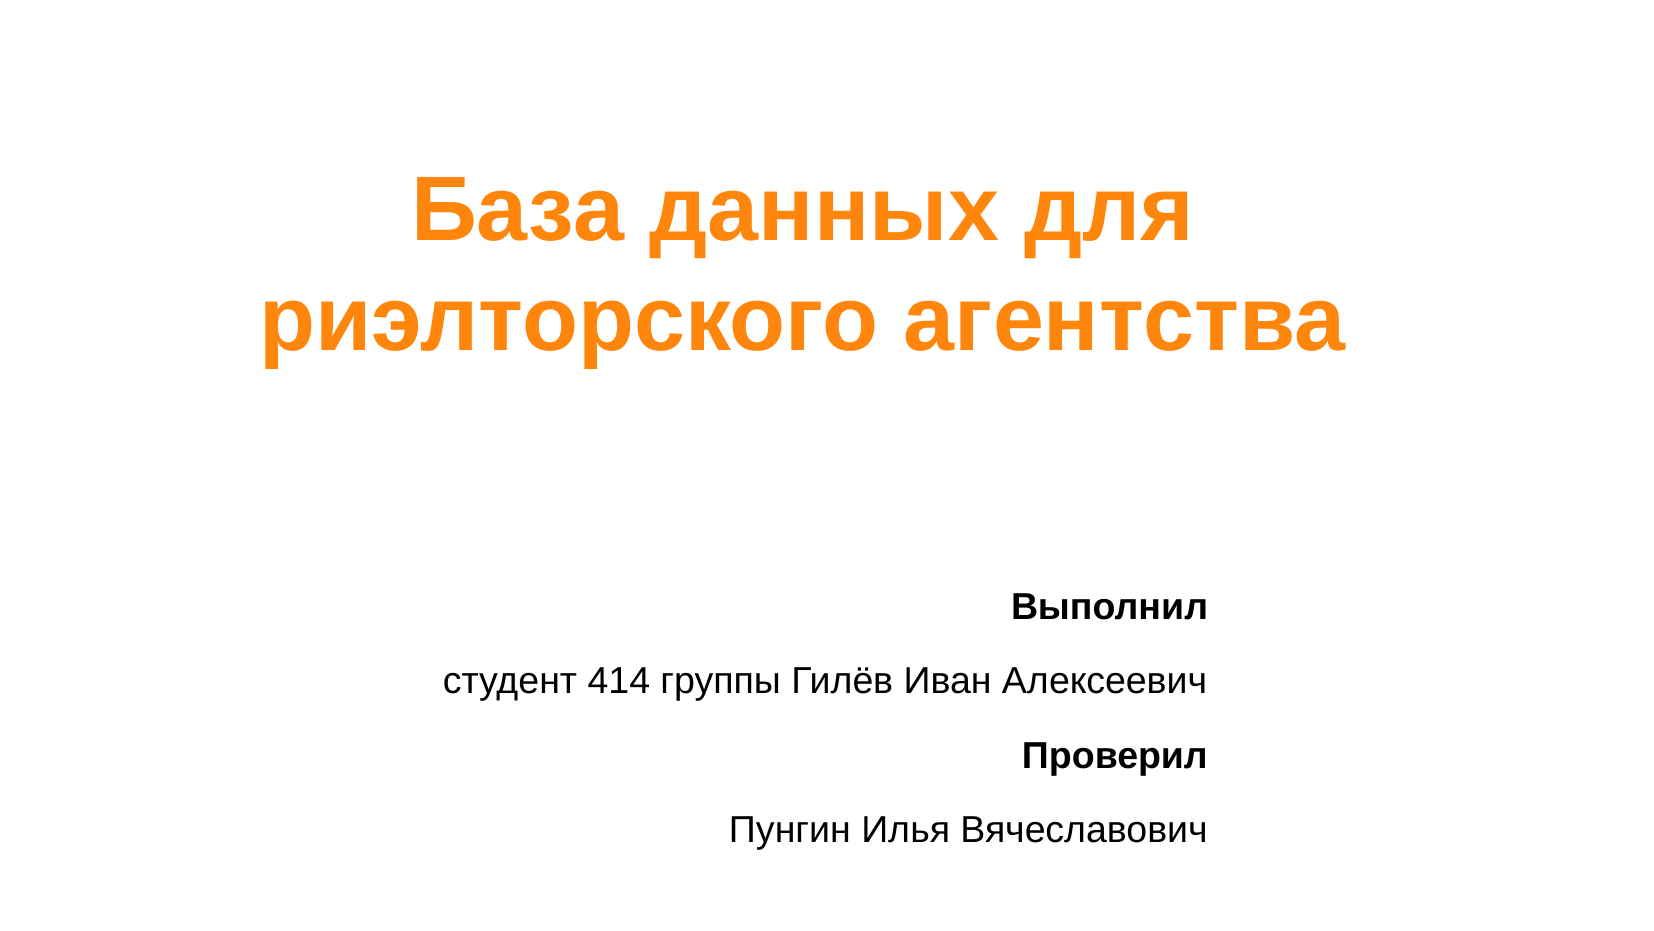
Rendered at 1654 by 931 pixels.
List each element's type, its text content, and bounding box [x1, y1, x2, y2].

title База данных для риэлторского агентства [206, 149, 1400, 355]
subtitle Выполнил студент 414 группы Гилёв Иван Алексеевич Проверил Пунгин Илья Вячеславович [442, 516, 1654, 916]
